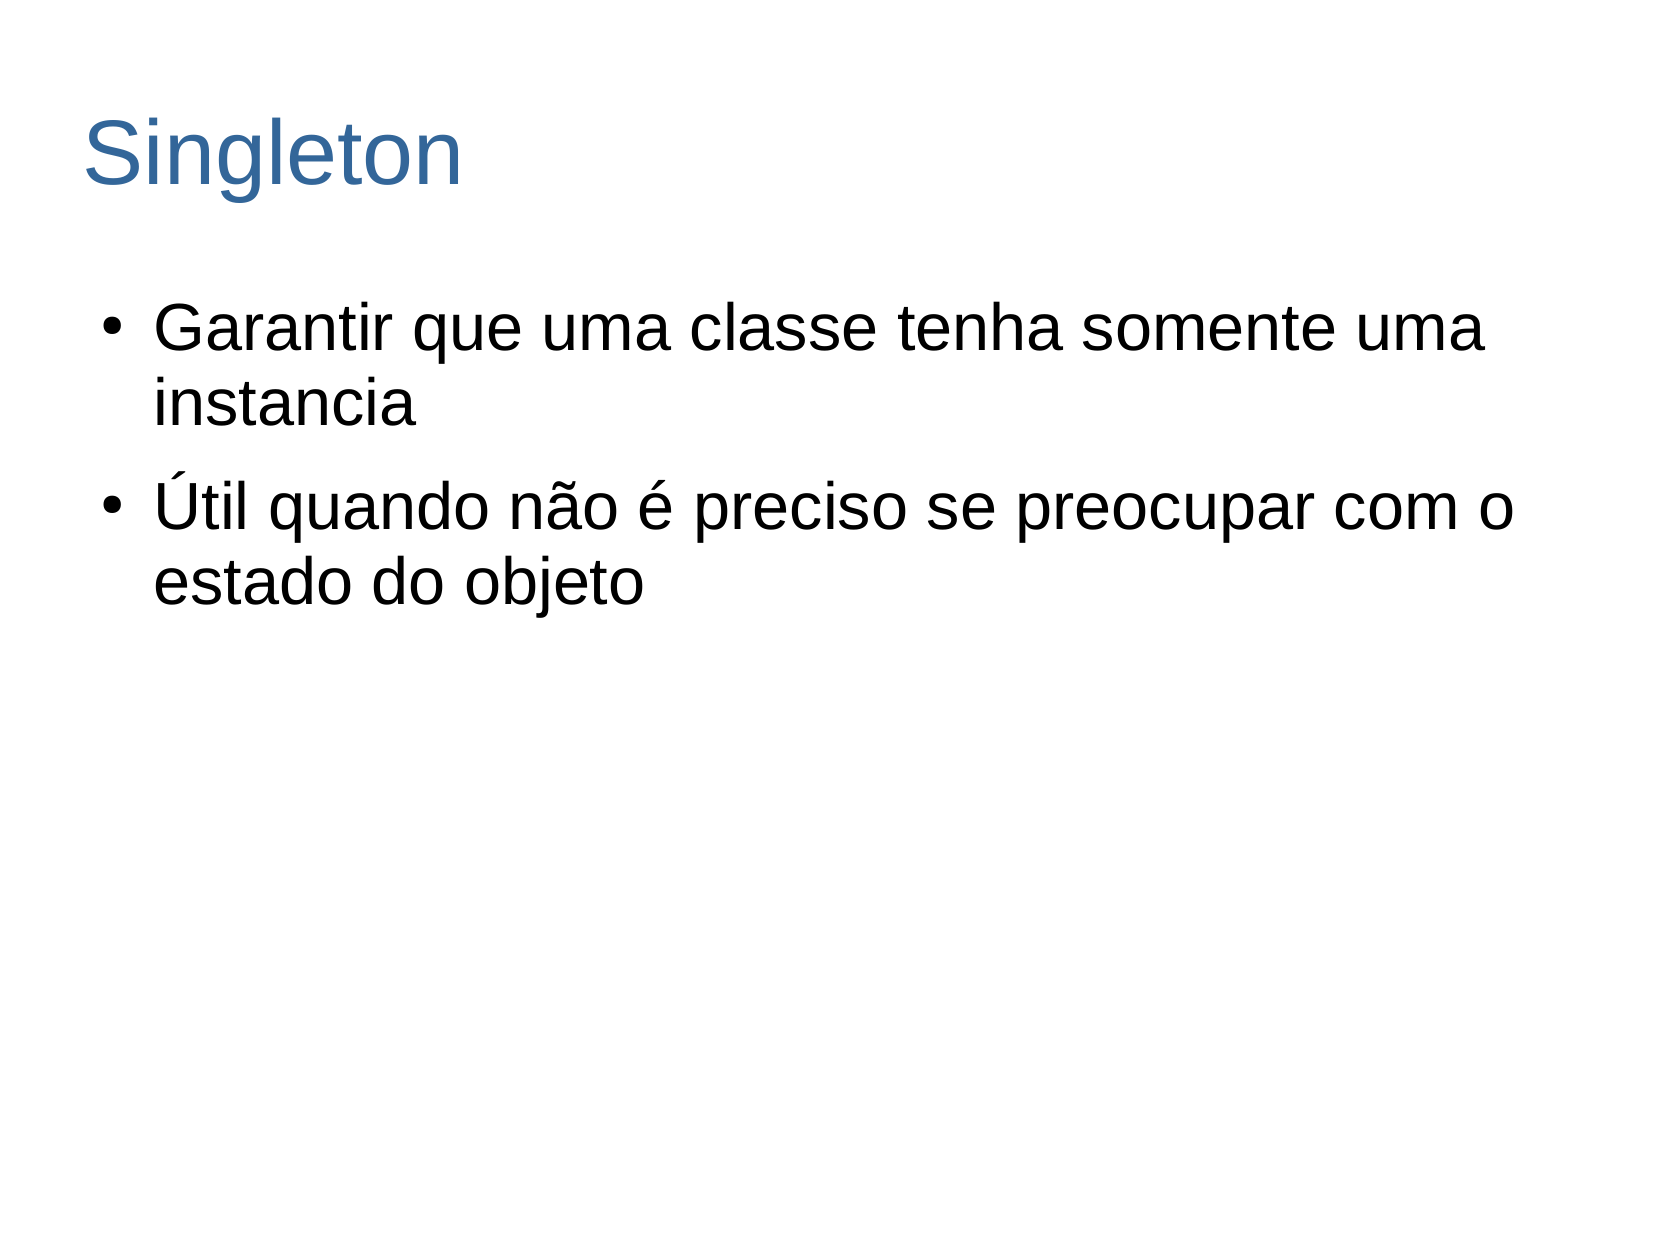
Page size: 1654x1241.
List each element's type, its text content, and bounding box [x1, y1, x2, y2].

list Garantir que uma classe tenha somente uma instancia Útil quando não é preciso se preocupar com o estado do objeto [82, 290, 1571, 1010]
title Singleton [82, 49, 1571, 257]
